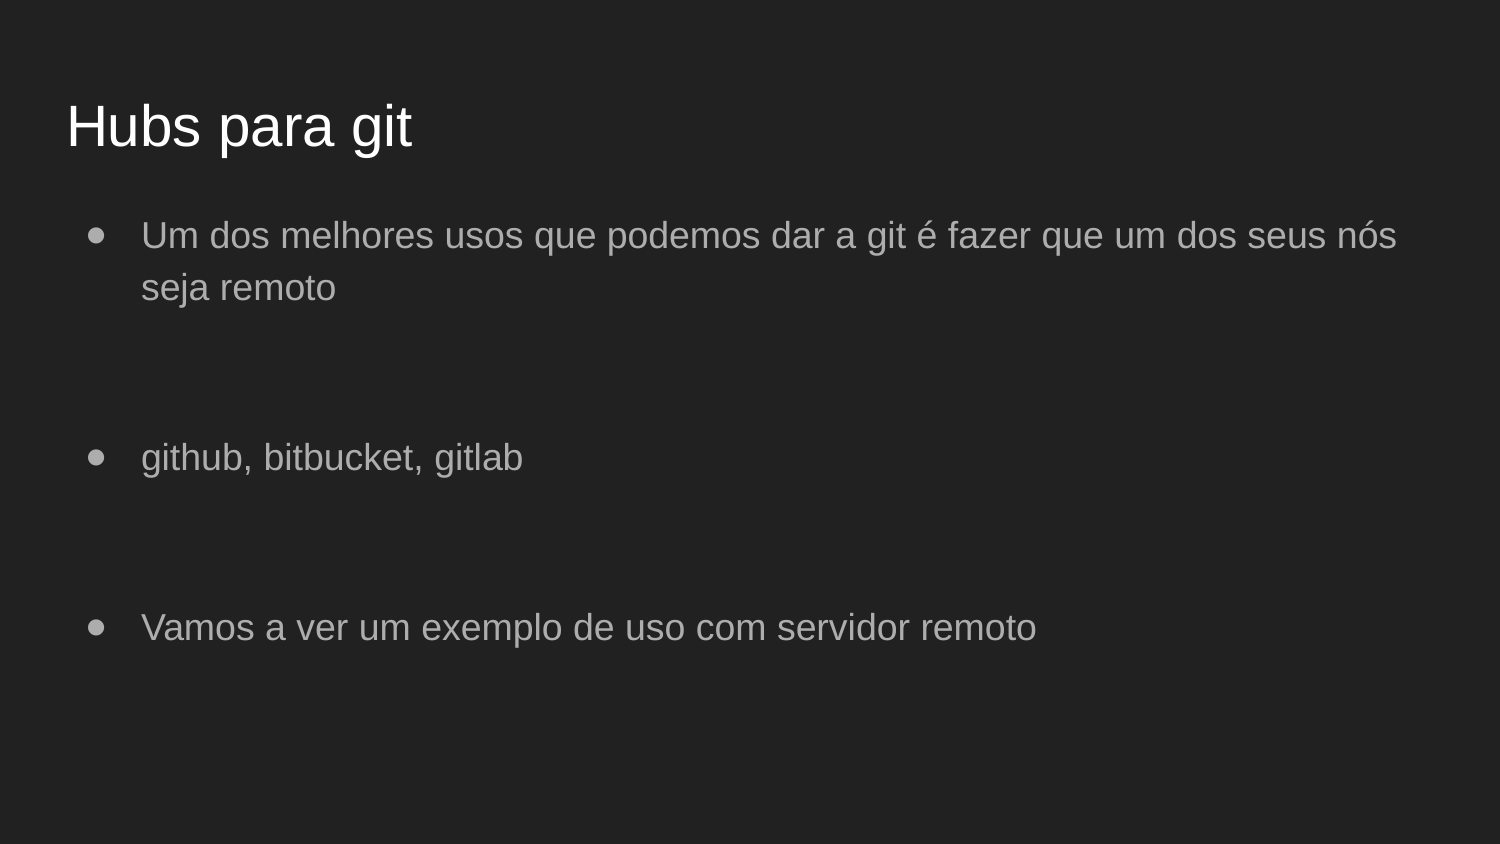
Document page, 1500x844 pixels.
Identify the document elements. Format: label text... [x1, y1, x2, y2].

title Hubs para git [51, 72, 1449, 167]
list Um dos melhores usos que podemos dar a git é fazer que um dos seus nós seja remoto github, bitbucket, gitlab Vamos a ver um exemplo de uso com servidor remoto [51, 189, 1449, 750]
